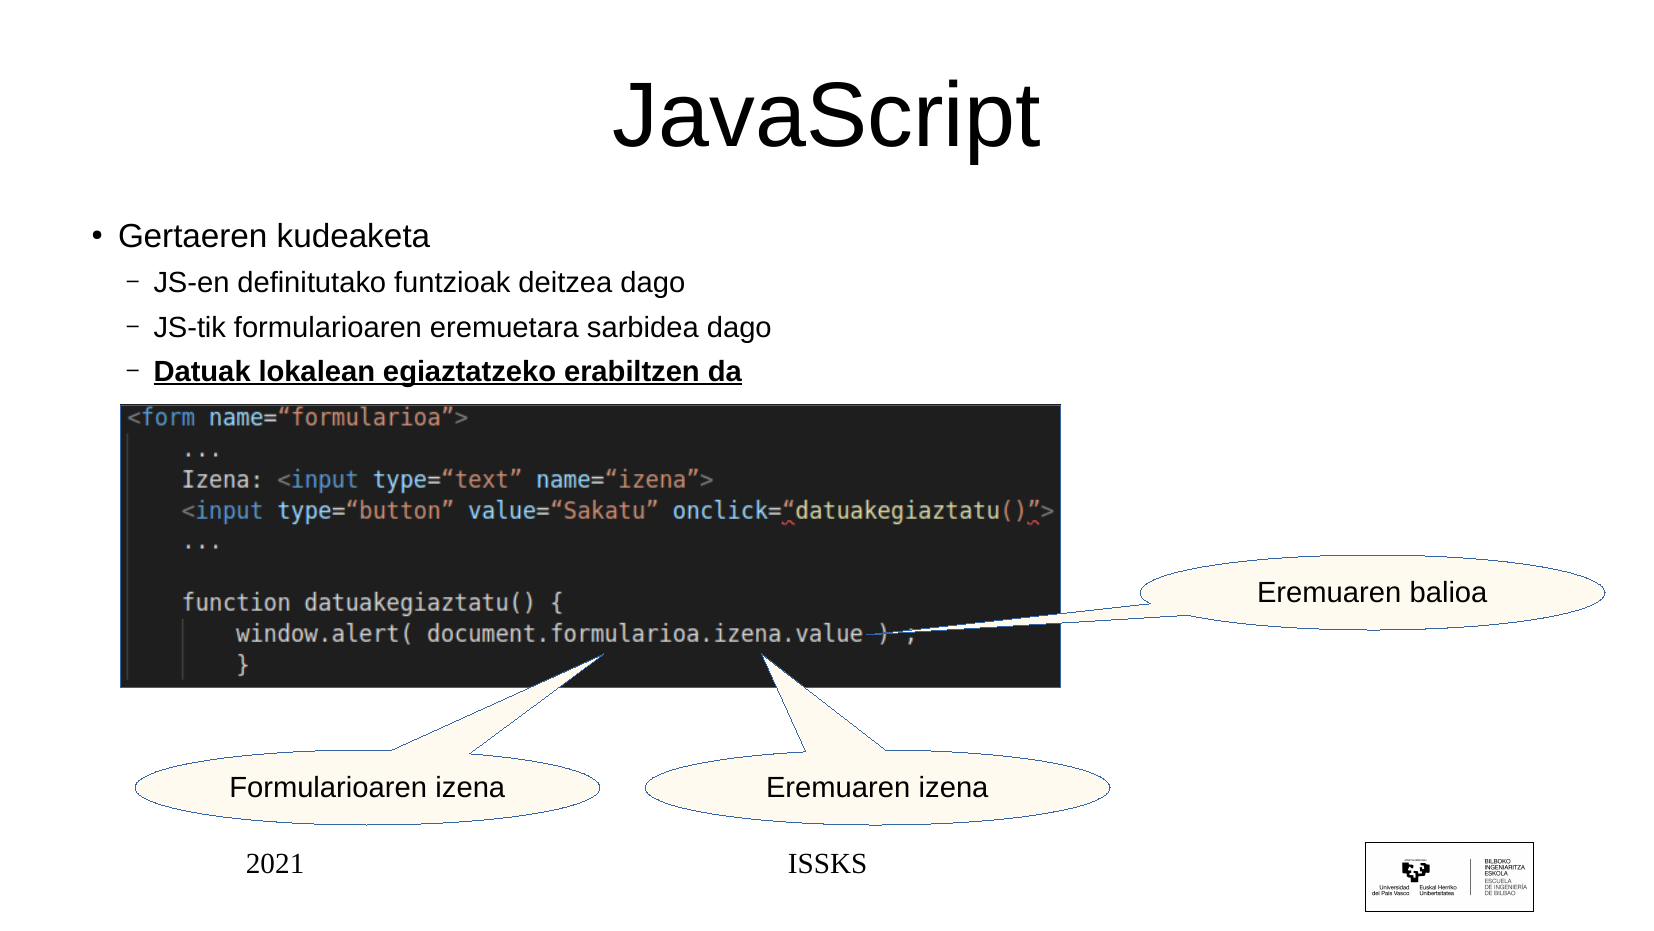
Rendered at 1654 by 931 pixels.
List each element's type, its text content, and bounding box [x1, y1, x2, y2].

text_box Eremuaren izena [645, 653, 1111, 826]
title JavaScript [82, 37, 1571, 193]
picture [120, 404, 1061, 688]
picture [1366, 843, 1533, 911]
text_box Formularioaren izena [135, 653, 604, 826]
list Gertaeren kudeaketa JS-en definitutako funtzioak deitzea dago JS-tik formularioaren eremuetara sarbidea dago Datuak lokalean egiaztatzeko erabiltzen da [82, 217, 1456, 391]
text_box Eremuaren balioa [866, 555, 1606, 635]
